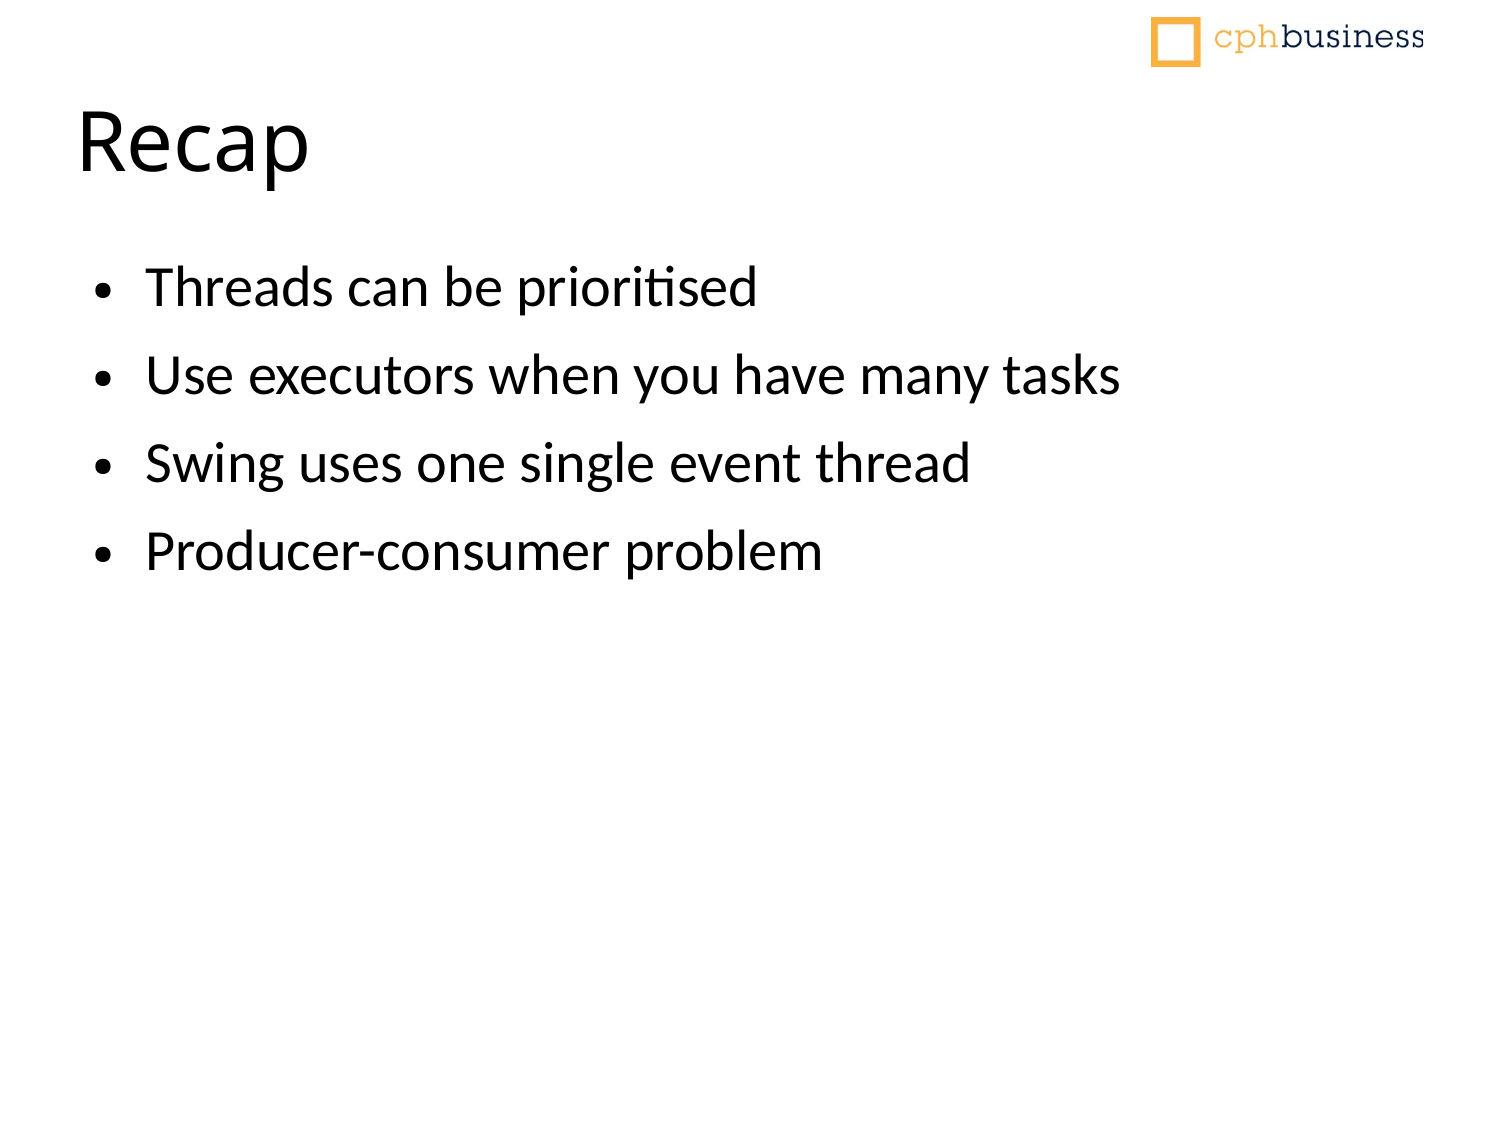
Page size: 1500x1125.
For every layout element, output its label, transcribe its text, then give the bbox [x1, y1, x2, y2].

list Threads can be prioritised Use executors when you have many tasks Swing uses one single event thread Producer-consumer problem [75, 263, 1425, 916]
title Recap [75, 44, 1425, 233]
picture [1151, 17, 1424, 44]
